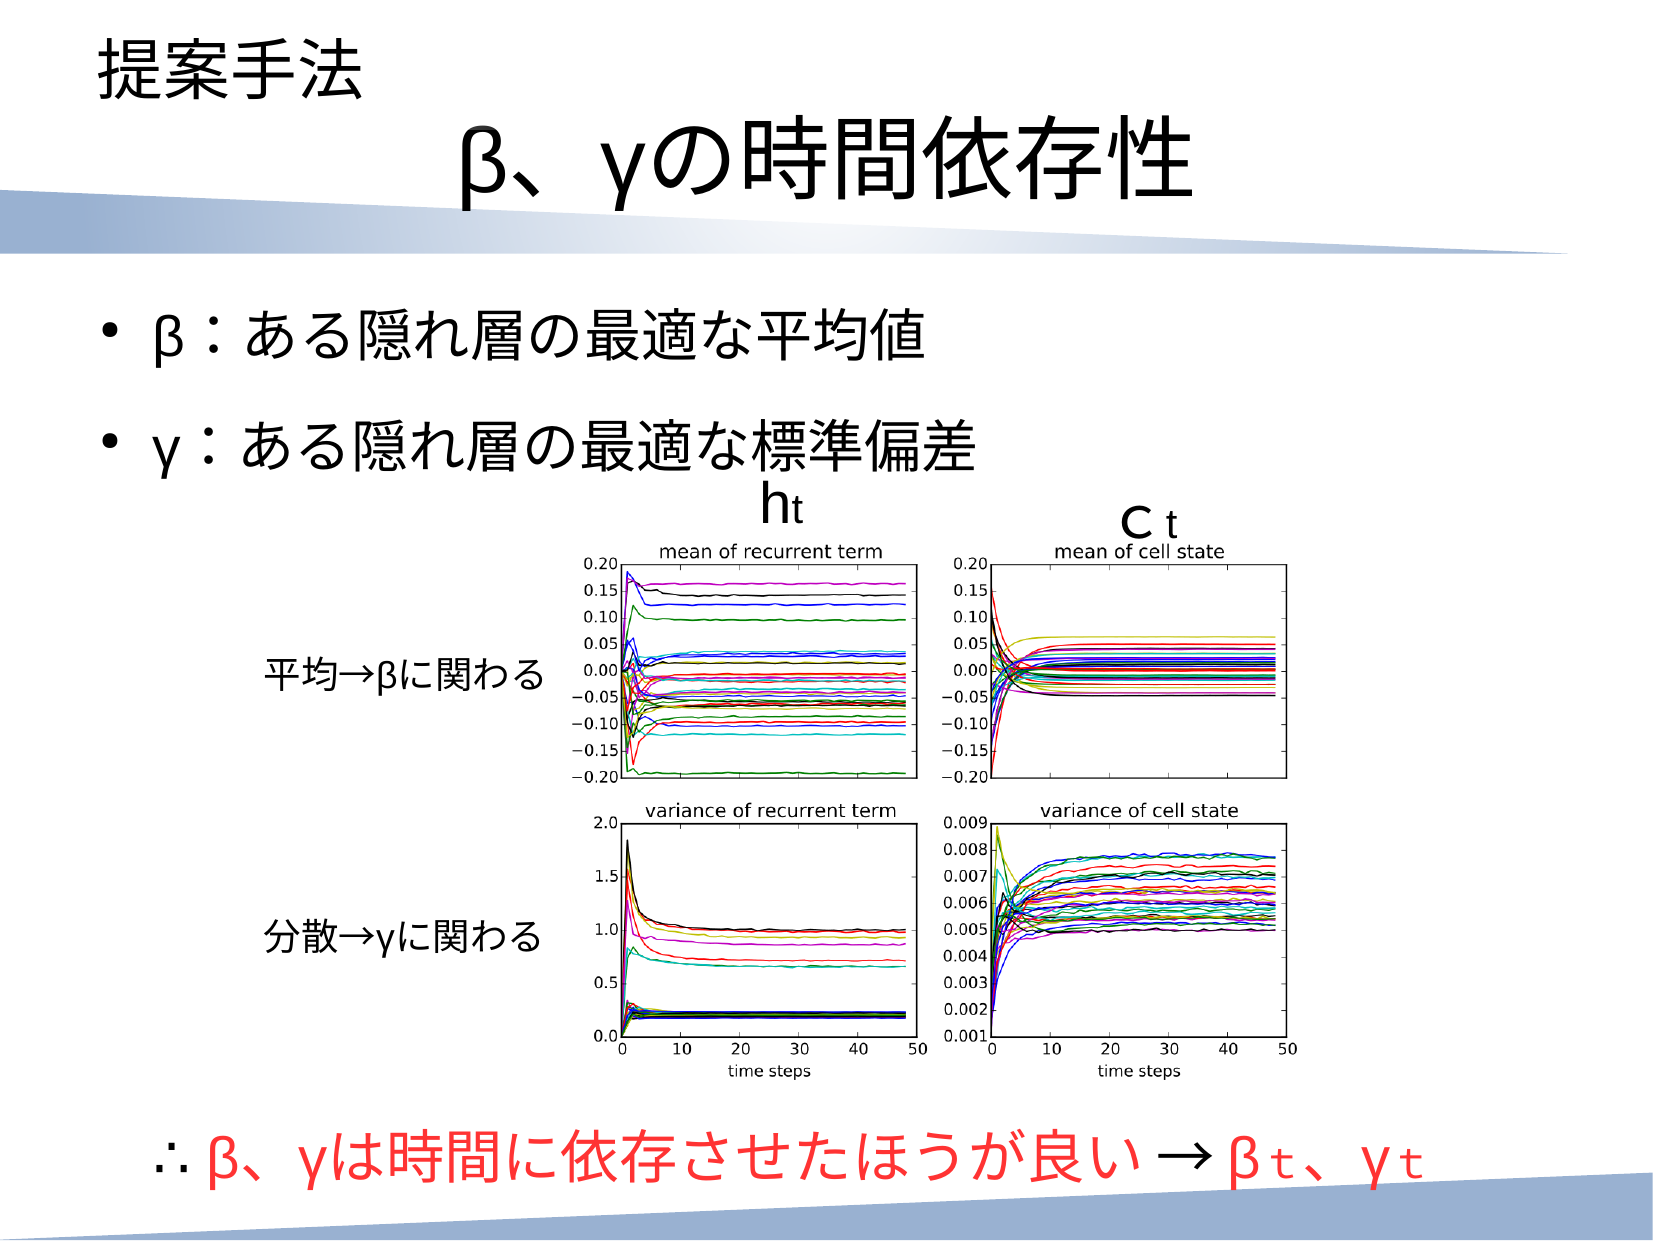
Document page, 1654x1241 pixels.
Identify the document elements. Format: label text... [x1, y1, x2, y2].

list β：ある隠れ層の最適な平均値 γ：ある隠れ層の最適な標準偏差 [82, 290, 1571, 485]
text_box 平均→βに関わる [248, 637, 553, 695]
title 提案手法 [0, 0, 544, 130]
title β、γの時間依存性 [82, 49, 1571, 257]
text_box 分散→γに関わる [248, 899, 550, 956]
picture [531, 513, 1323, 1081]
text_box ｃt [1092, 463, 1166, 539]
list ∴ β、γは時間に依存させたほうが良い → βｔ、γｔ [82, 1111, 1571, 1199]
text_box ht [744, 463, 818, 544]
